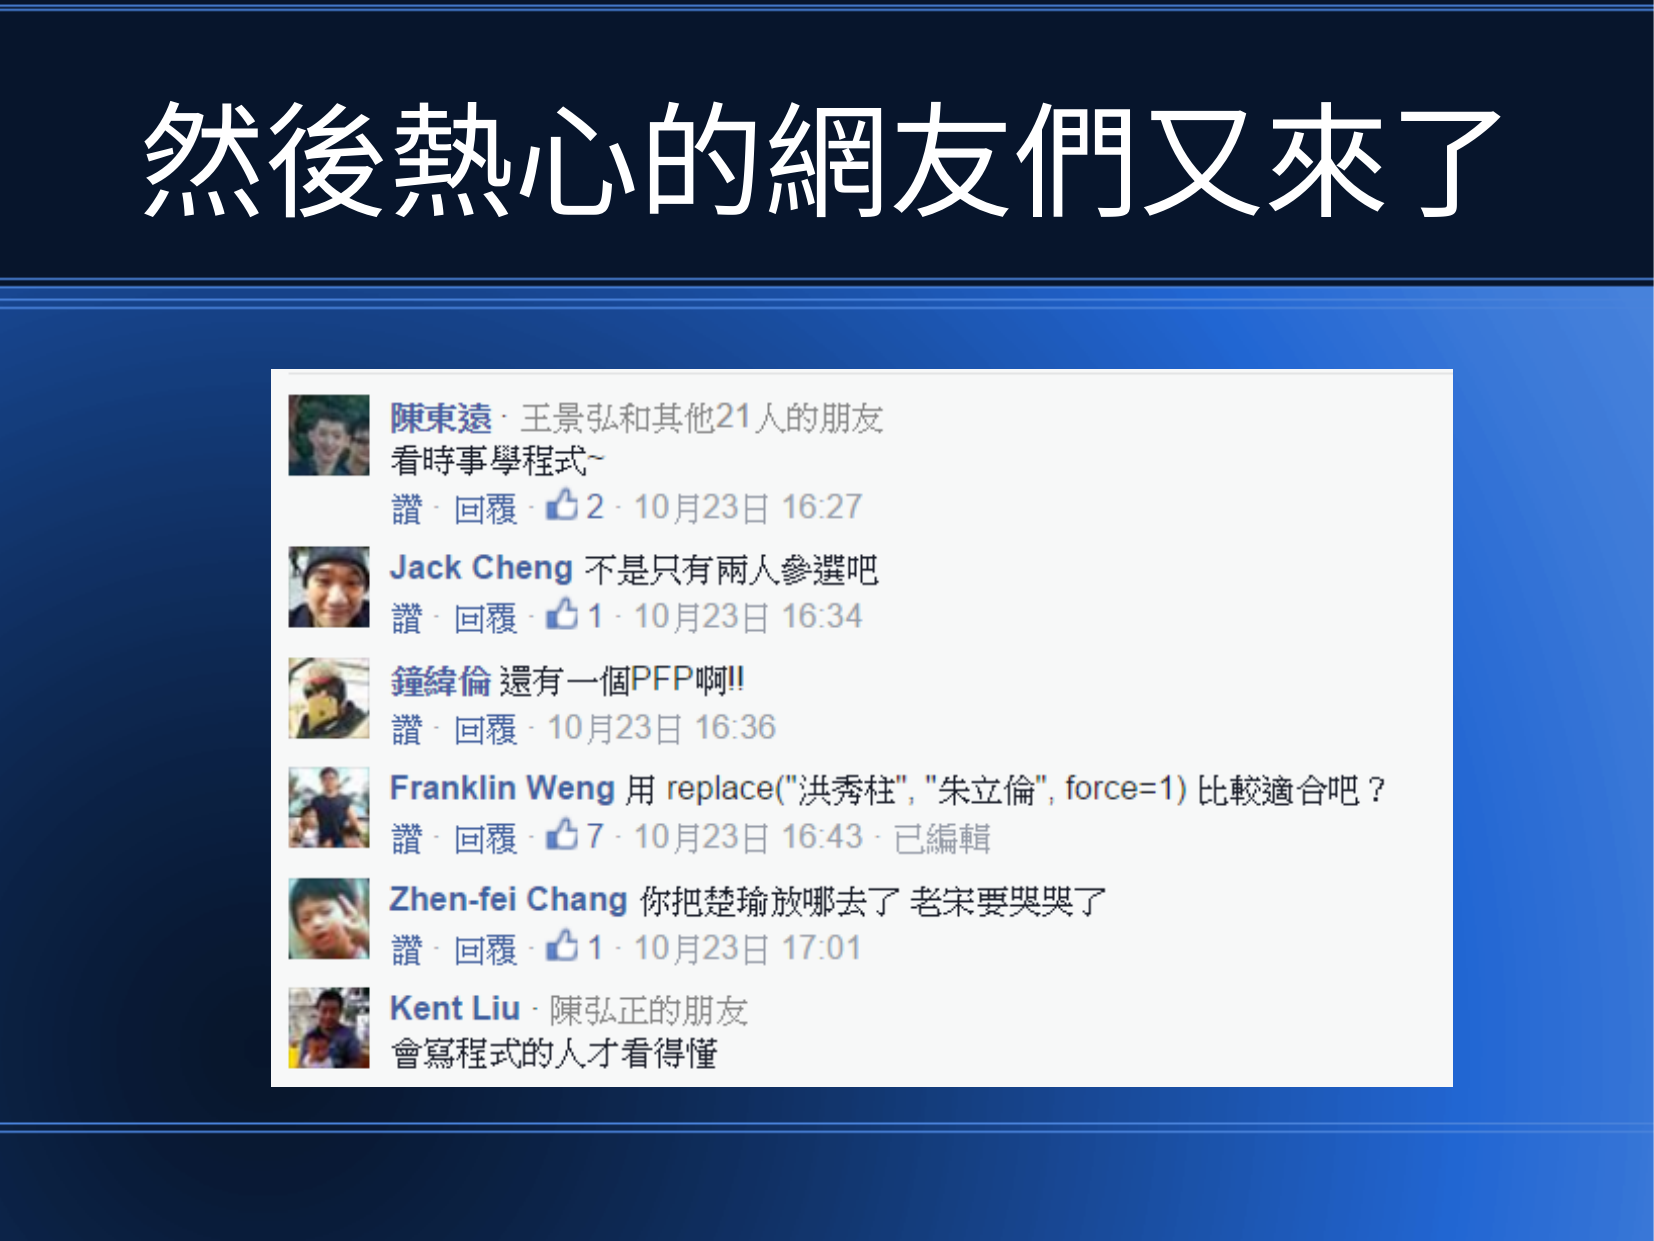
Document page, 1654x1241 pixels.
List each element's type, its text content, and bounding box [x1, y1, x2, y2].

title 然後熱心的網友們又來了 [82, 49, 1571, 257]
picture [0, 0, 1654, 1241]
